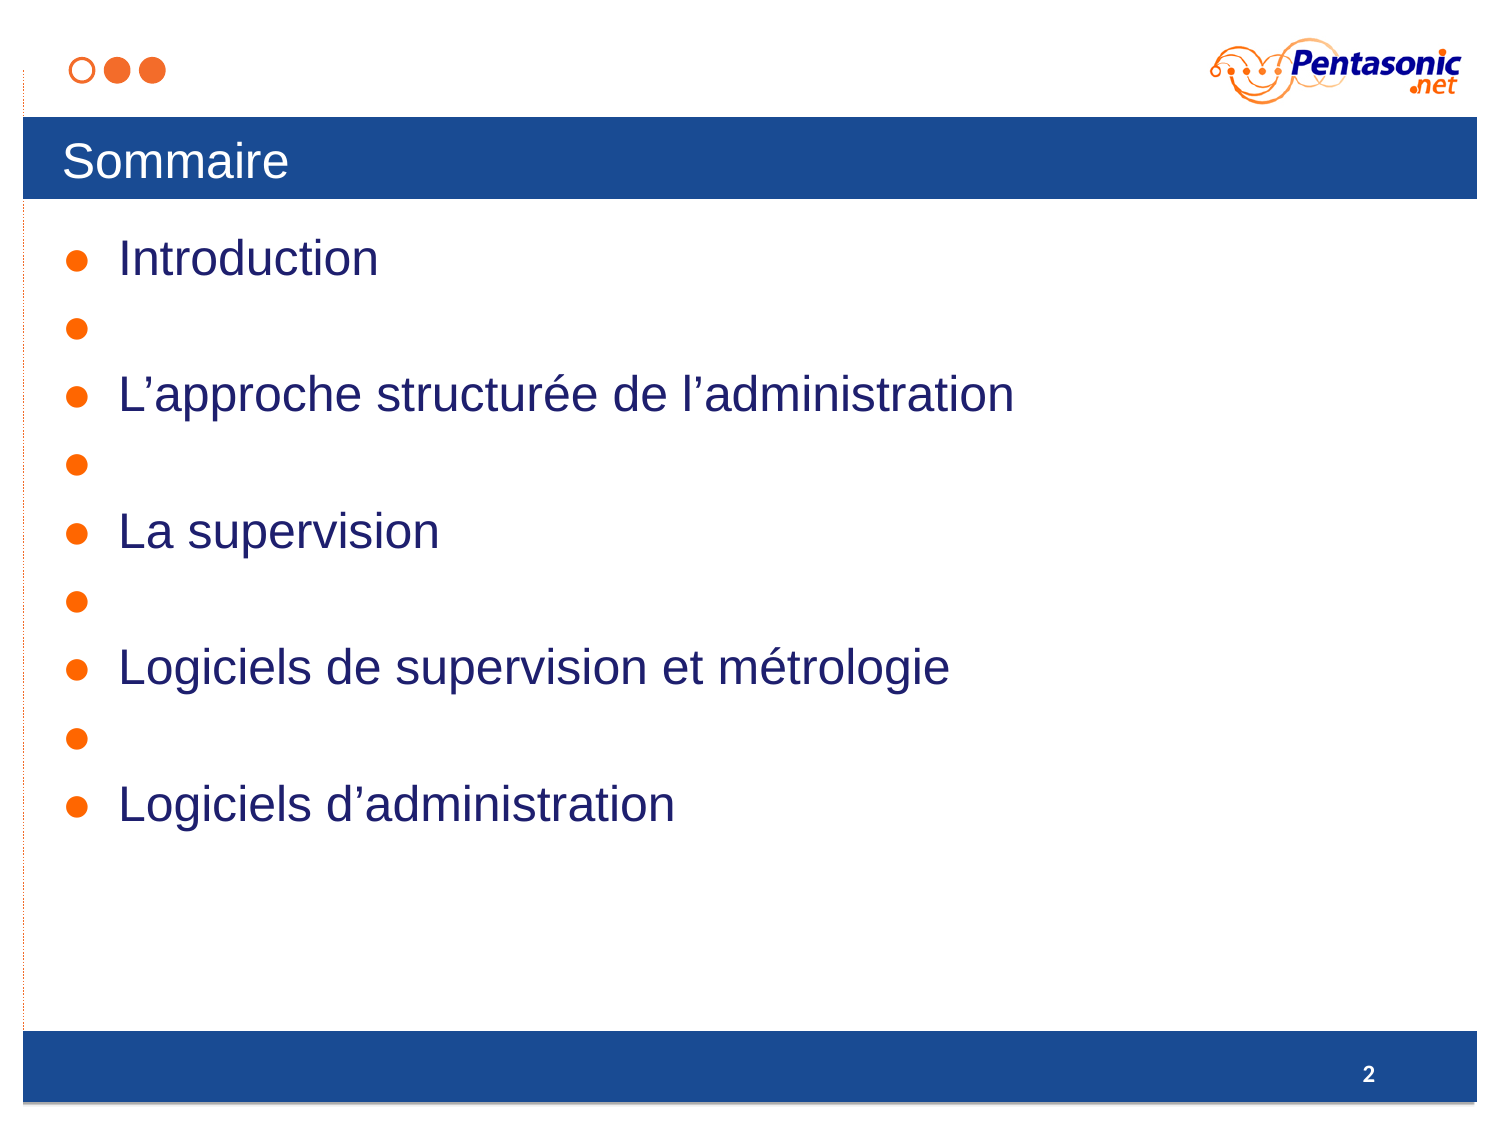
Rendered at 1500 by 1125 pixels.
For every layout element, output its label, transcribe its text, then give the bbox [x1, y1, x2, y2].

list Introduction L’approche structurée de l’administration La supervision Logiciels de supervision et métrologie Logiciels d’administration [46, 222, 1454, 1008]
title Sommaire [46, 117, 1454, 200]
text_box 2 [1347, 1042, 1477, 1103]
